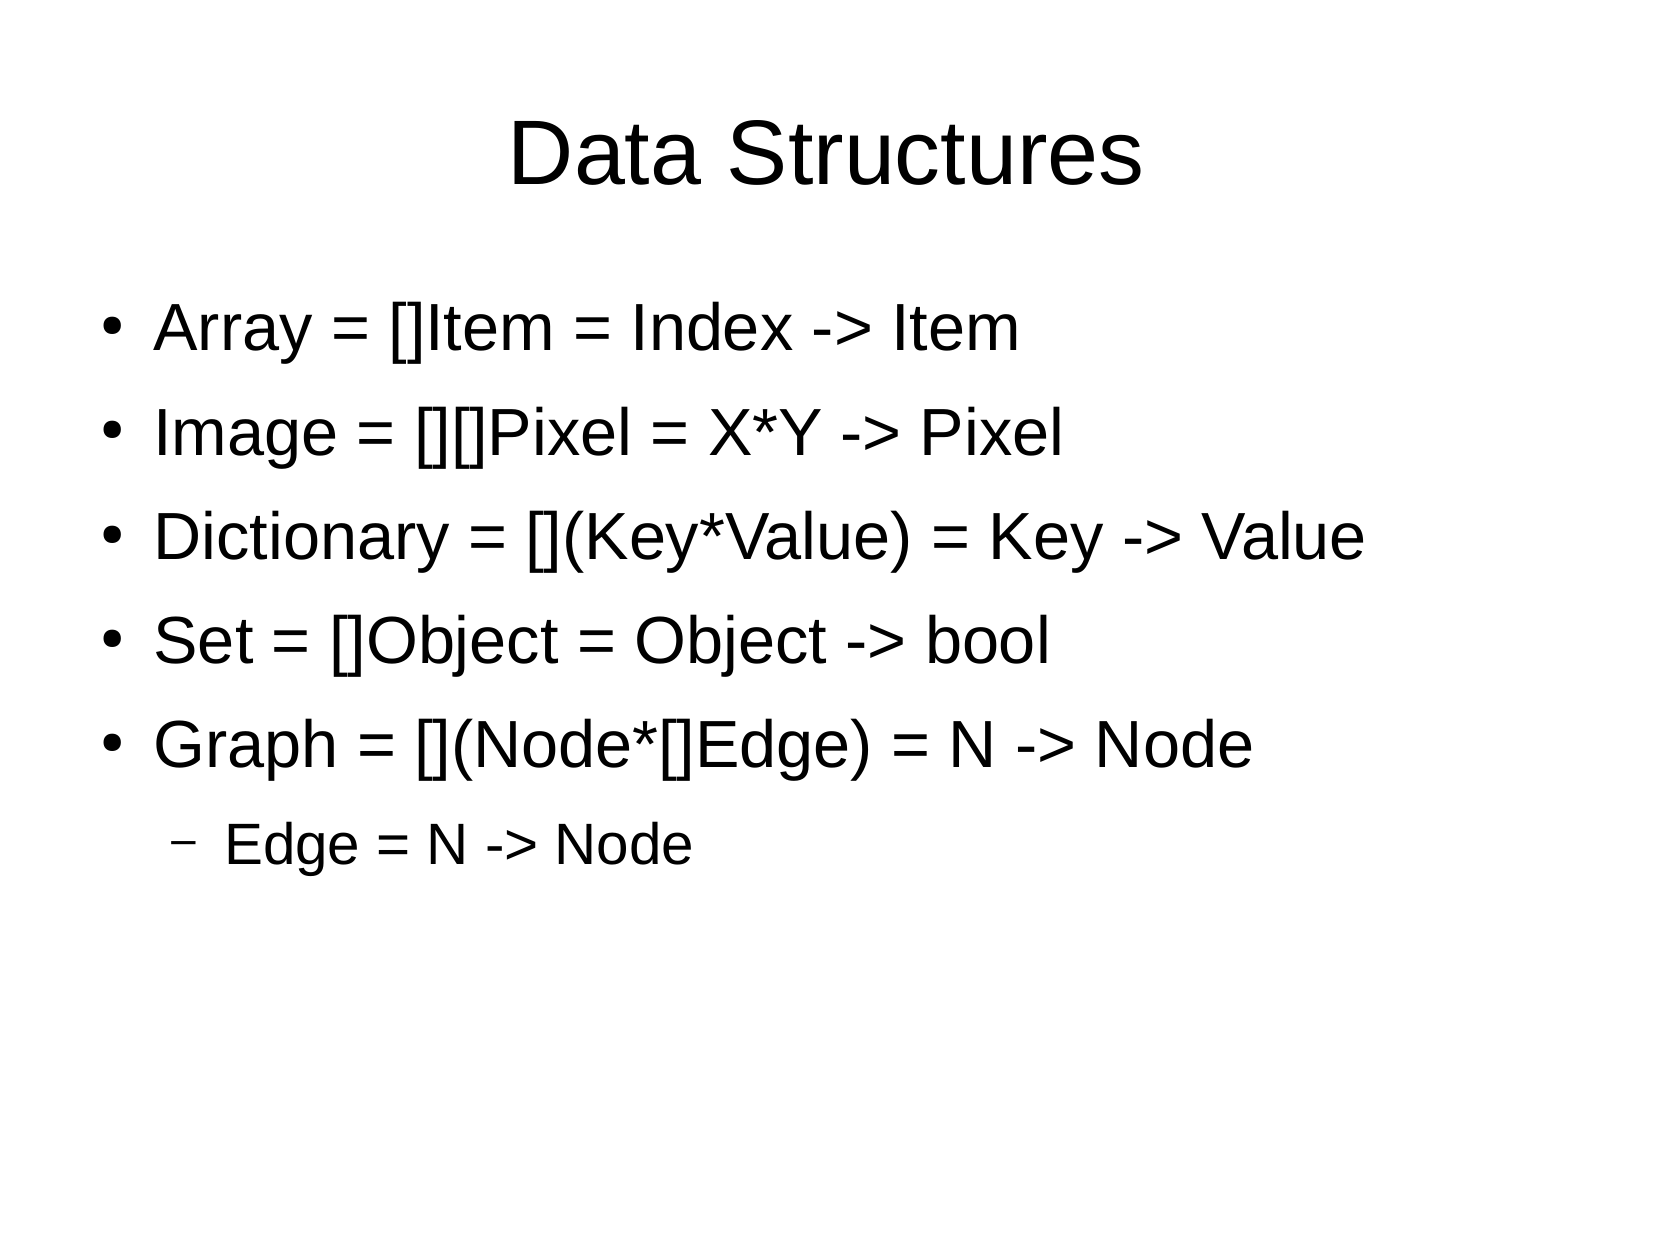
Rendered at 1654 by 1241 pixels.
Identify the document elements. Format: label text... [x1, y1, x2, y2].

title Data Structures [82, 49, 1571, 257]
list Array = []Item = Index -> Item Image = [][]Pixel = X*Y -> Pixel Dictionary = [](Key*Value) = Key -> Value Set = []Object = Object -> bool Graph = [](Node*[]Edge) = N -> Node Edge = N -> Node [82, 290, 1571, 1010]
